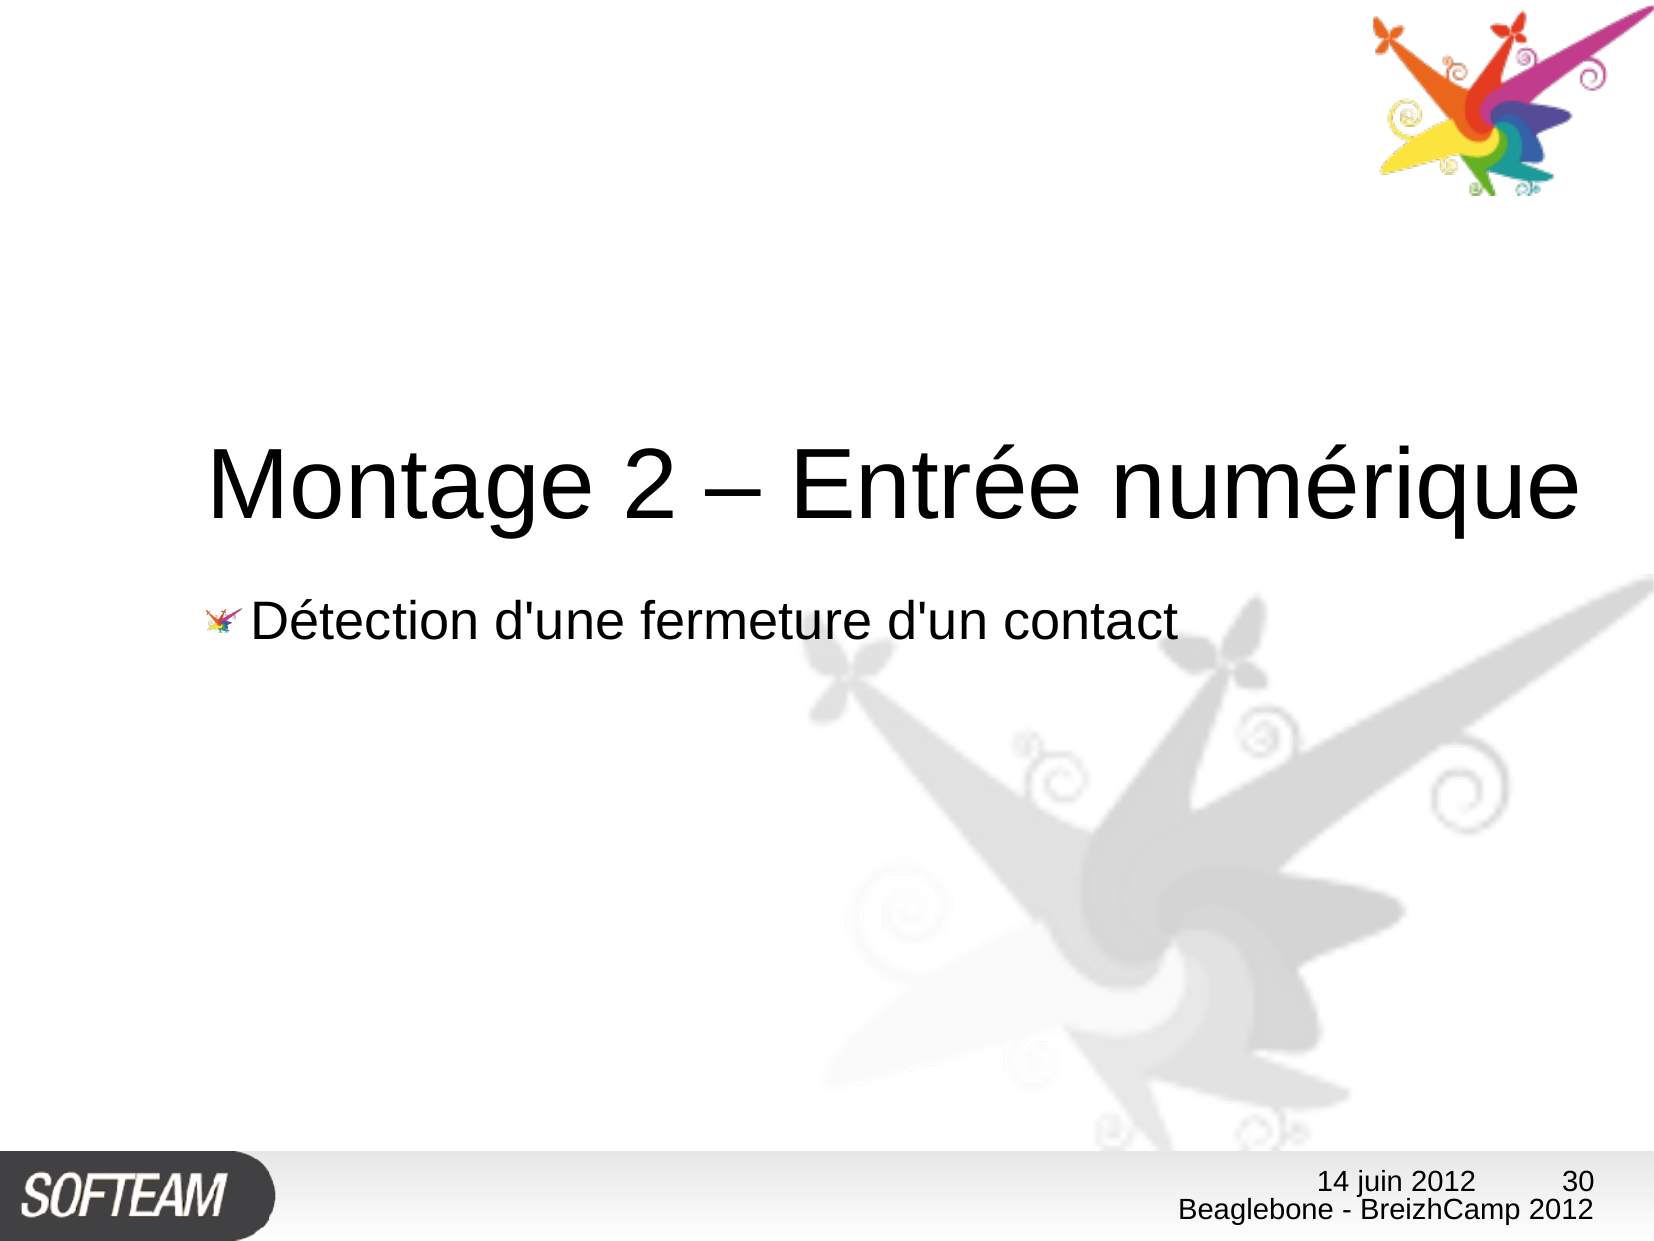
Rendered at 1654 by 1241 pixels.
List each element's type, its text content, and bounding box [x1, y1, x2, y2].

picture [1372, 5, 1654, 196]
picture [0, 1151, 206, 1241]
title Montage 2 – Entrée numérique [206, 395, 1654, 573]
picture [797, 574, 1654, 1152]
list Détection d'une fermeture d'un contact [206, 590, 1477, 1241]
